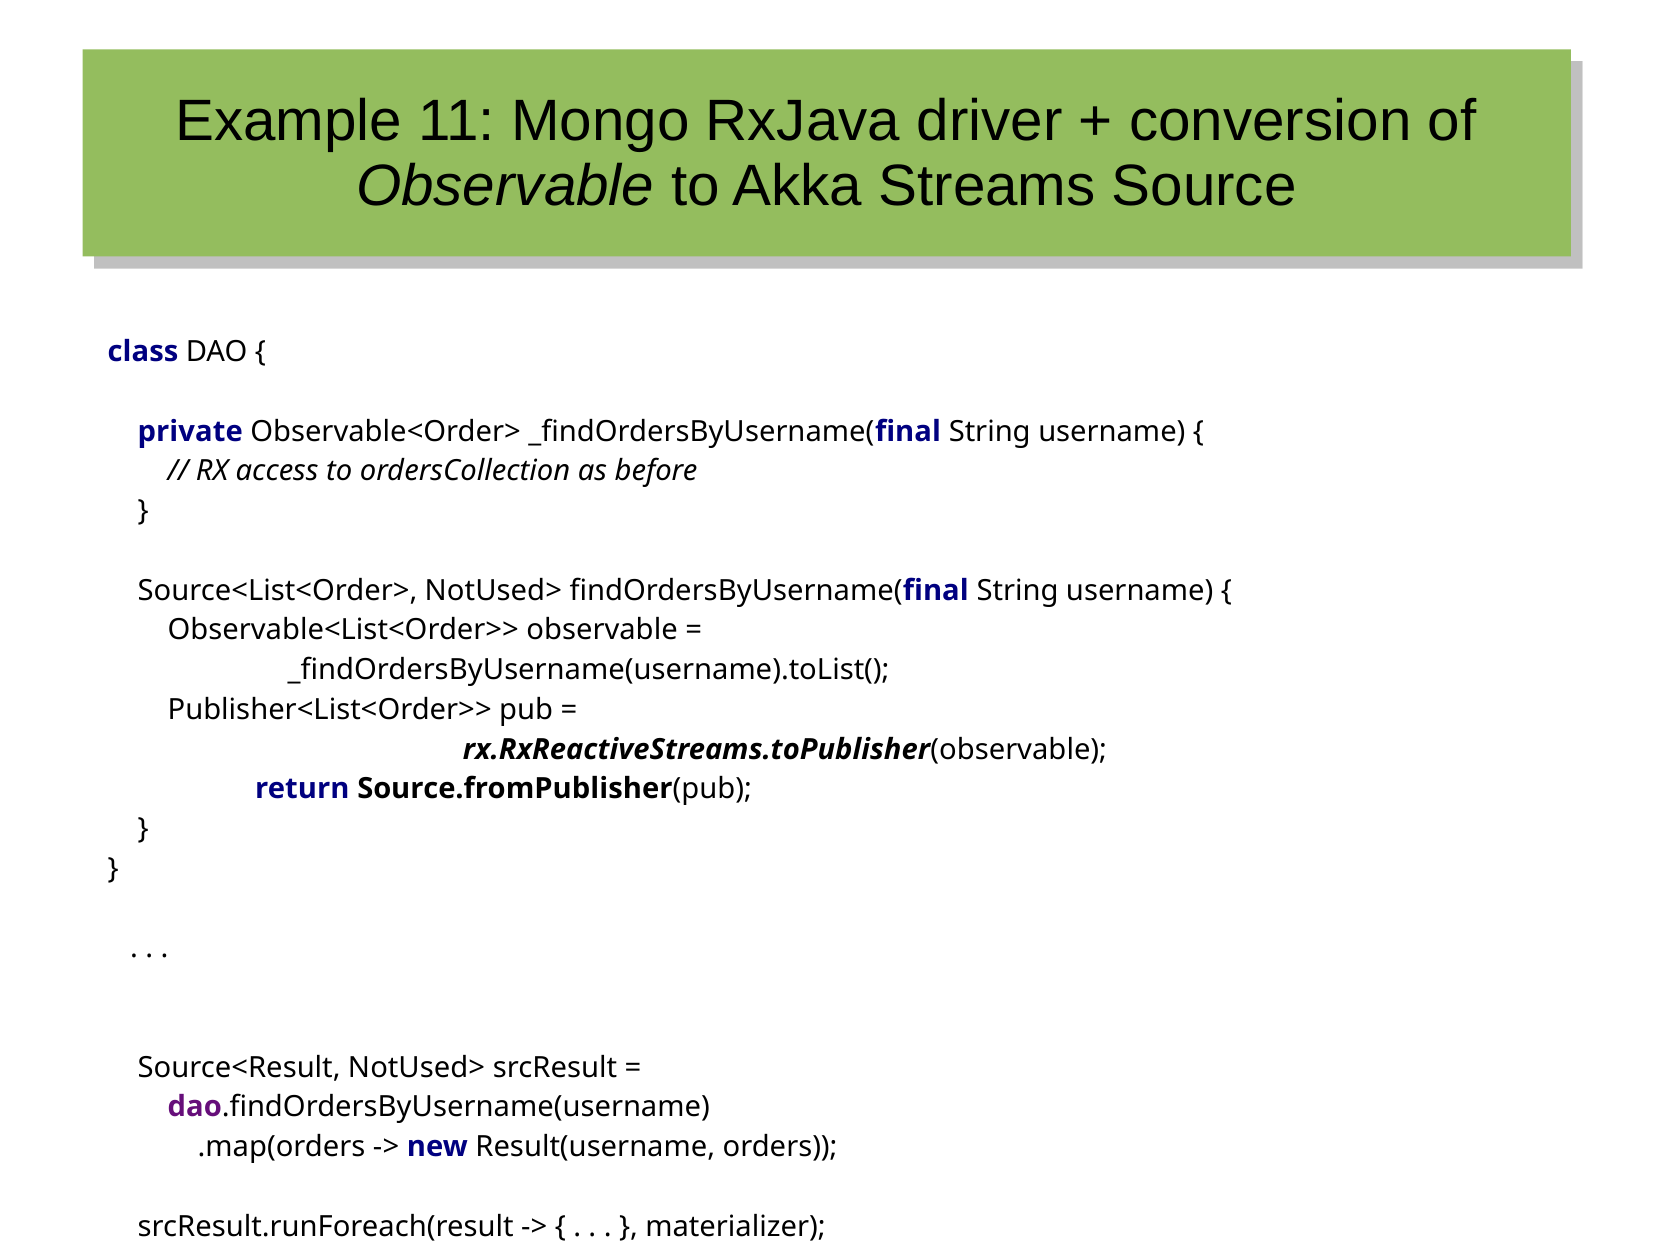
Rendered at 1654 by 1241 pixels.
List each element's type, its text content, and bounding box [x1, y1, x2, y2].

title Example 11: Mongo RxJava driver + conversion of Observable to Akka Streams Source [82, 49, 1571, 257]
list [91, 303, 1580, 1024]
text_box class DAO { private Observable<Order> _findOrdersByUsername(final String username) { // RX access to ordersCollection as before } Source<List<Order>, NotUsed> findOrdersByUsername(final String username) { Observable<List<Order>> observable = _findOrdersByUsername(username).toList(); Publisher<List<Order>> pub = rx.RxReactiveStreams.toPublisher(observable); return Source.fromPublisher(pub); } } . . . Source<Result, NotUsed> srcResult = dao.findOrdersByUsername(username) .map(orders -> new Result(username, orders)); srcResult.runForeach(result -> { . . . }, materializer); [92, 323, 1580, 1153]
